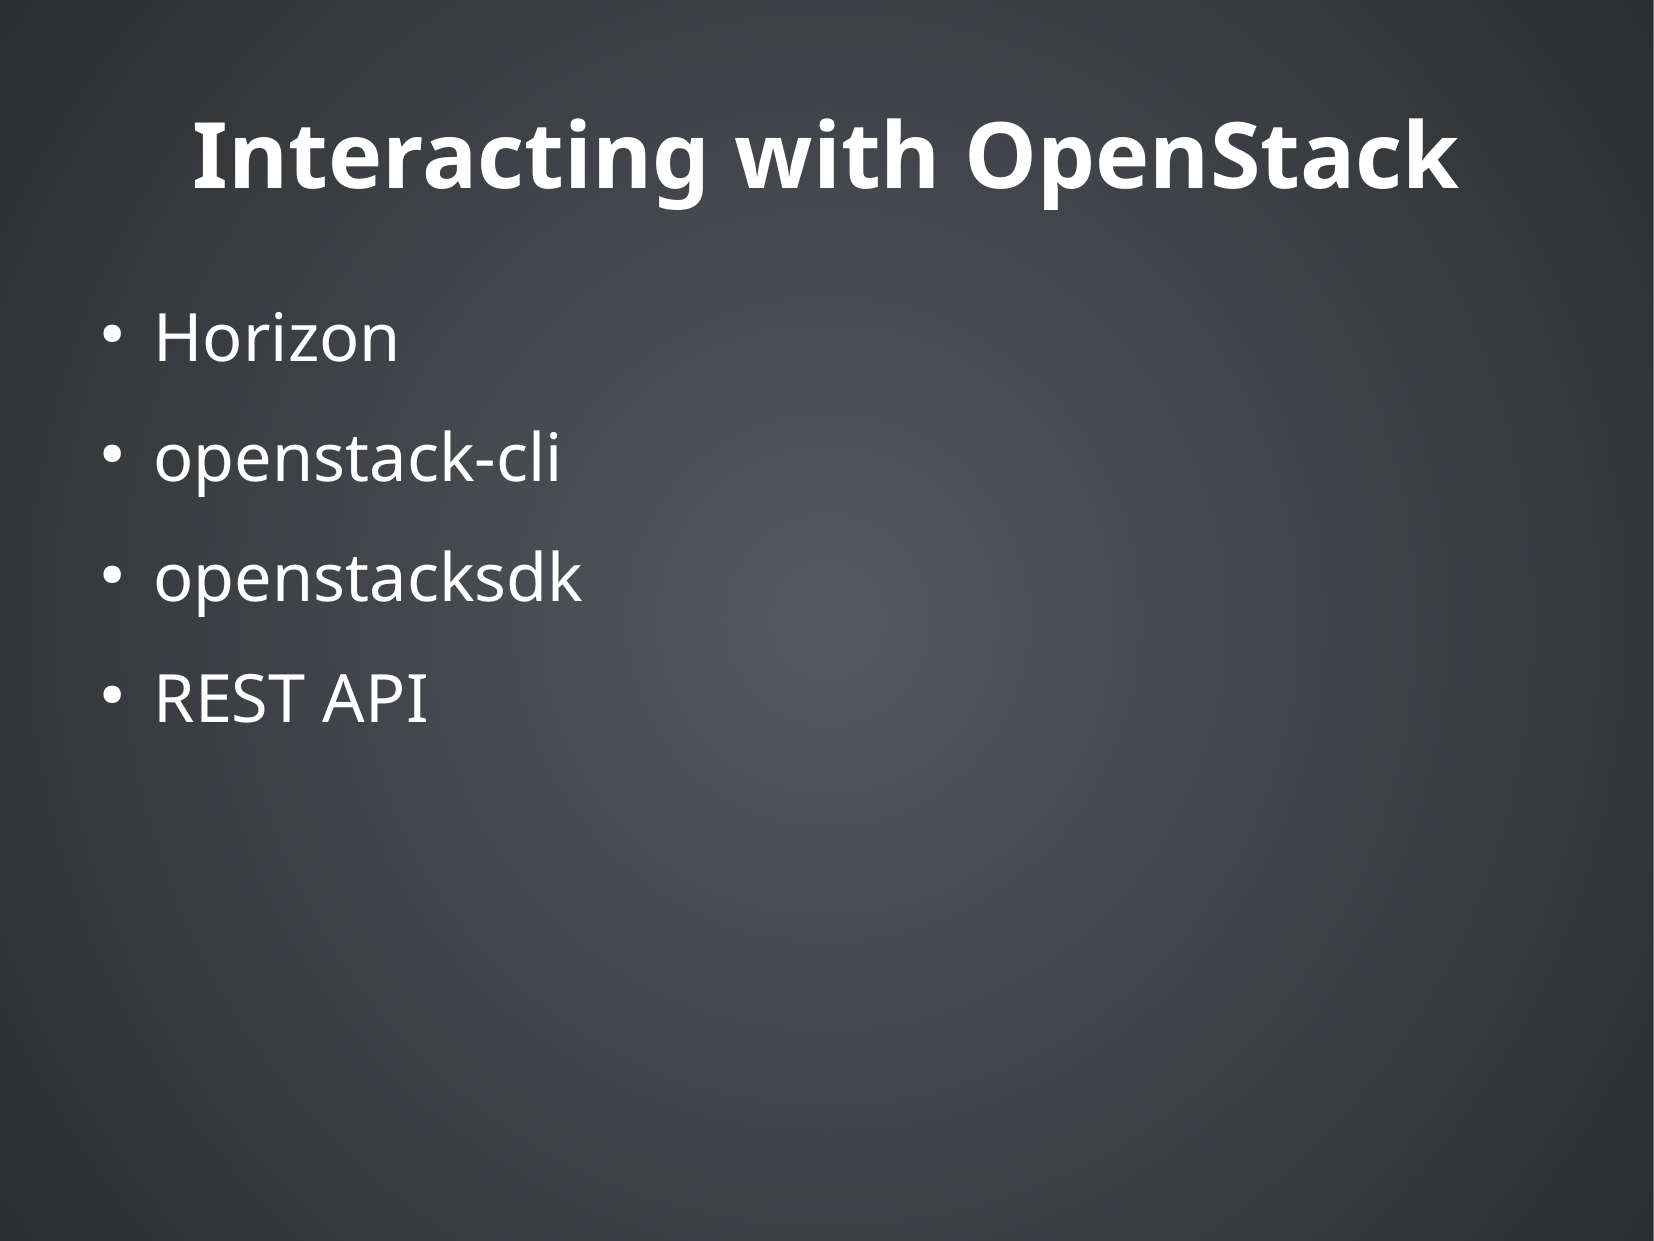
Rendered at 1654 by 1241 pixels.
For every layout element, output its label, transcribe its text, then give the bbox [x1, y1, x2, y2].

picture [0, 0, 1654, 1241]
list Horizon openstack-cli openstacksdk REST API [82, 290, 1571, 1010]
title Interacting with OpenStack [82, 49, 1571, 257]
